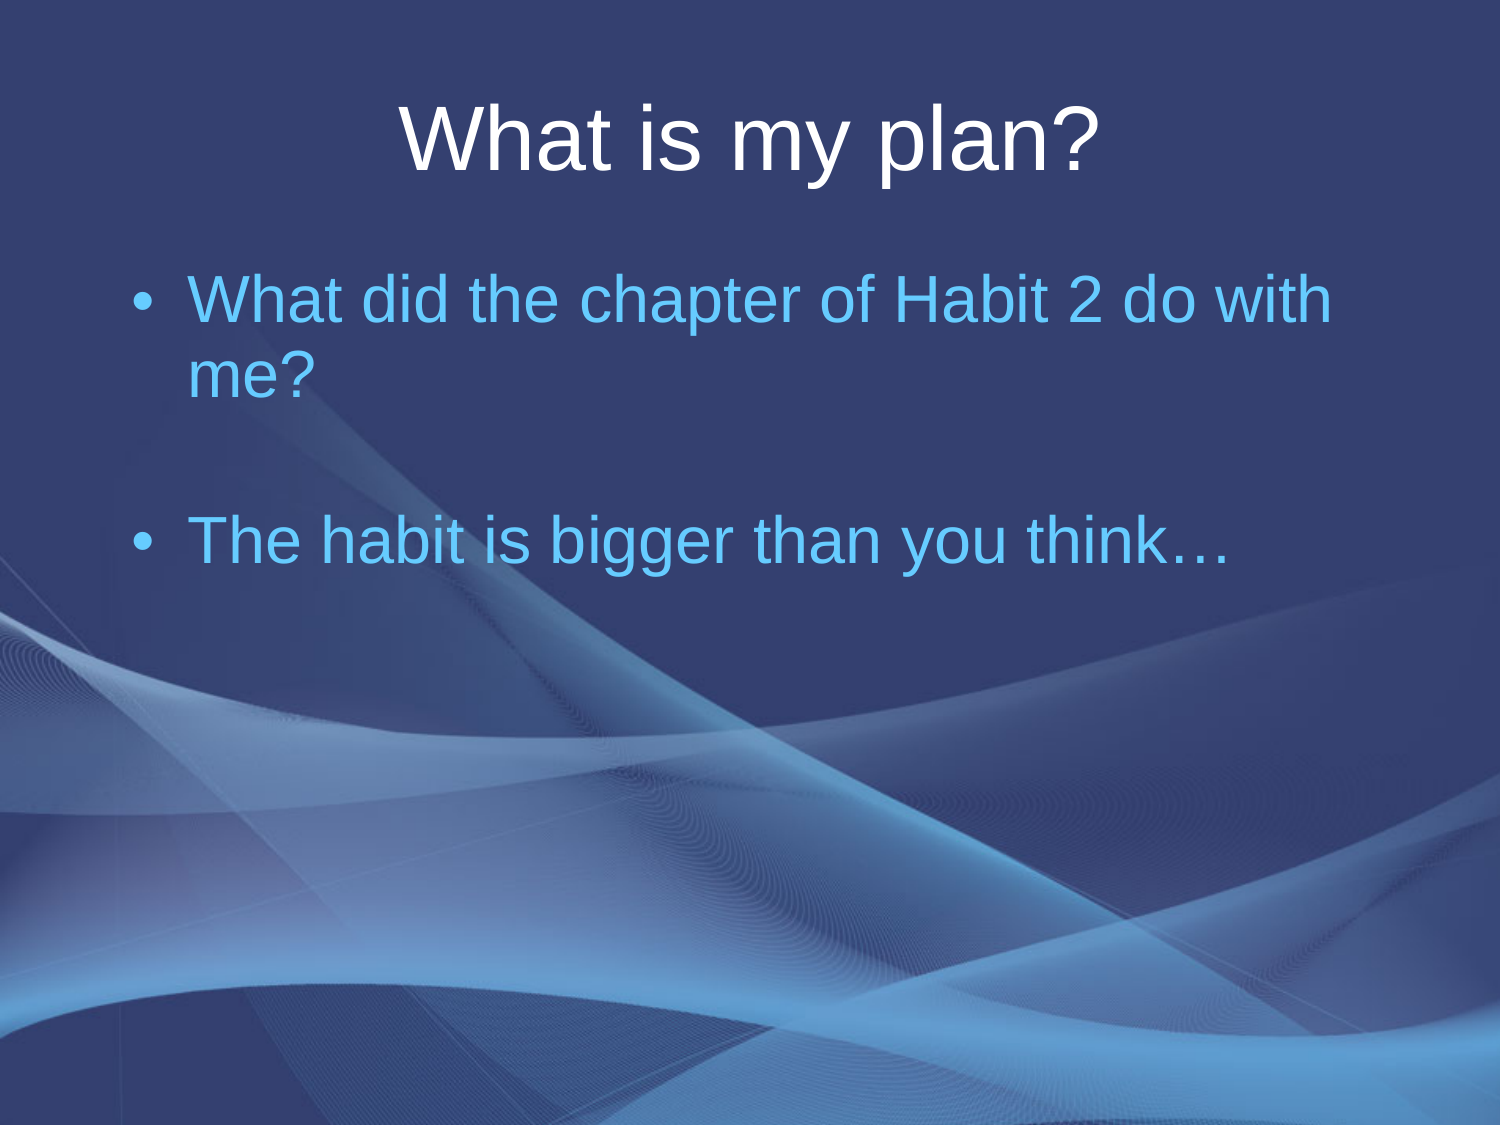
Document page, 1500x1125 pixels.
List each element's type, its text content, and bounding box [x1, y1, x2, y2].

picture [0, 0, 1500, 1125]
list What did the chapter of Habit 2 do with me? The habit is bigger than you think… [75, 262, 1426, 915]
title What is my plan? [75, 45, 1426, 233]
